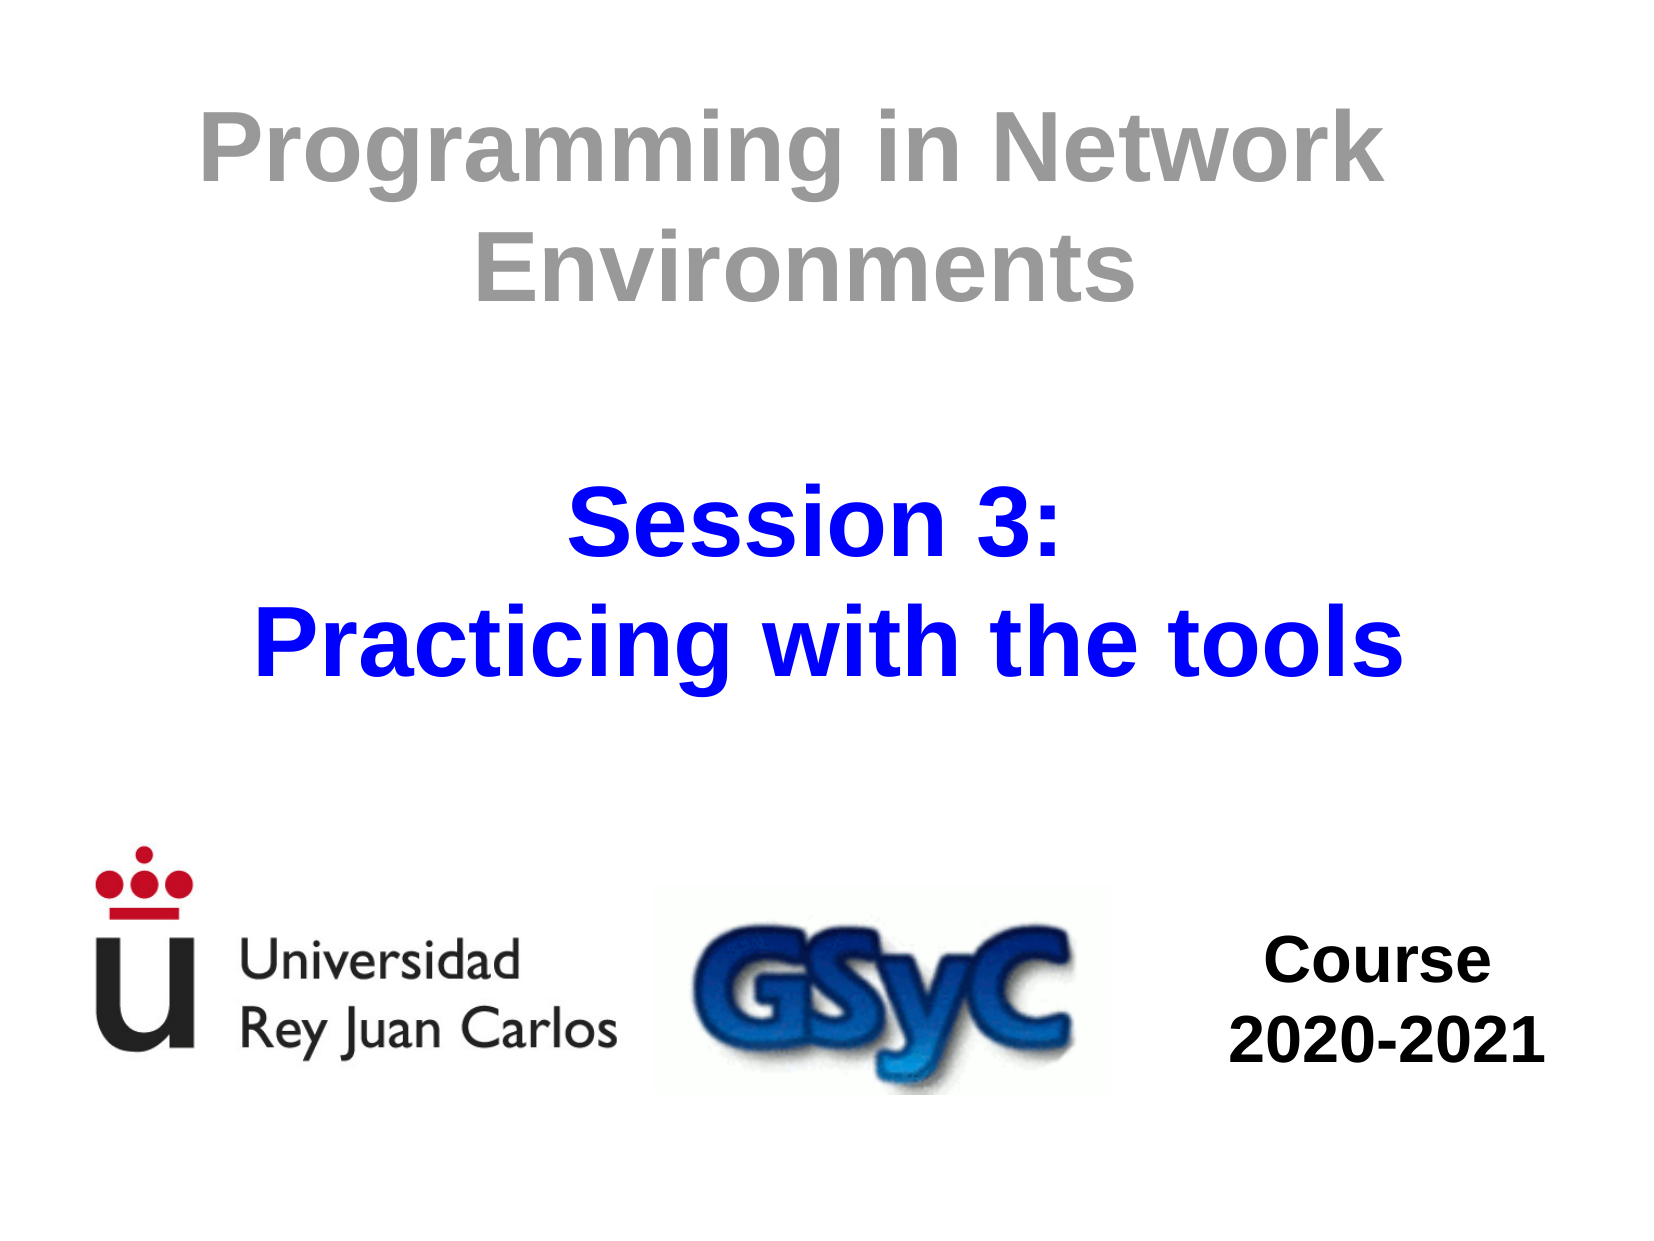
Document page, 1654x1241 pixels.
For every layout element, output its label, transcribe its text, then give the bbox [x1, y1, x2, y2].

title Course 2020-2021 [1185, 915, 1591, 1066]
picture [653, 885, 1111, 1096]
title Session 3: Practicing with the tools [144, 450, 1516, 702]
picture [61, 825, 646, 1081]
title Programming in Network Environments [120, 75, 1491, 327]
